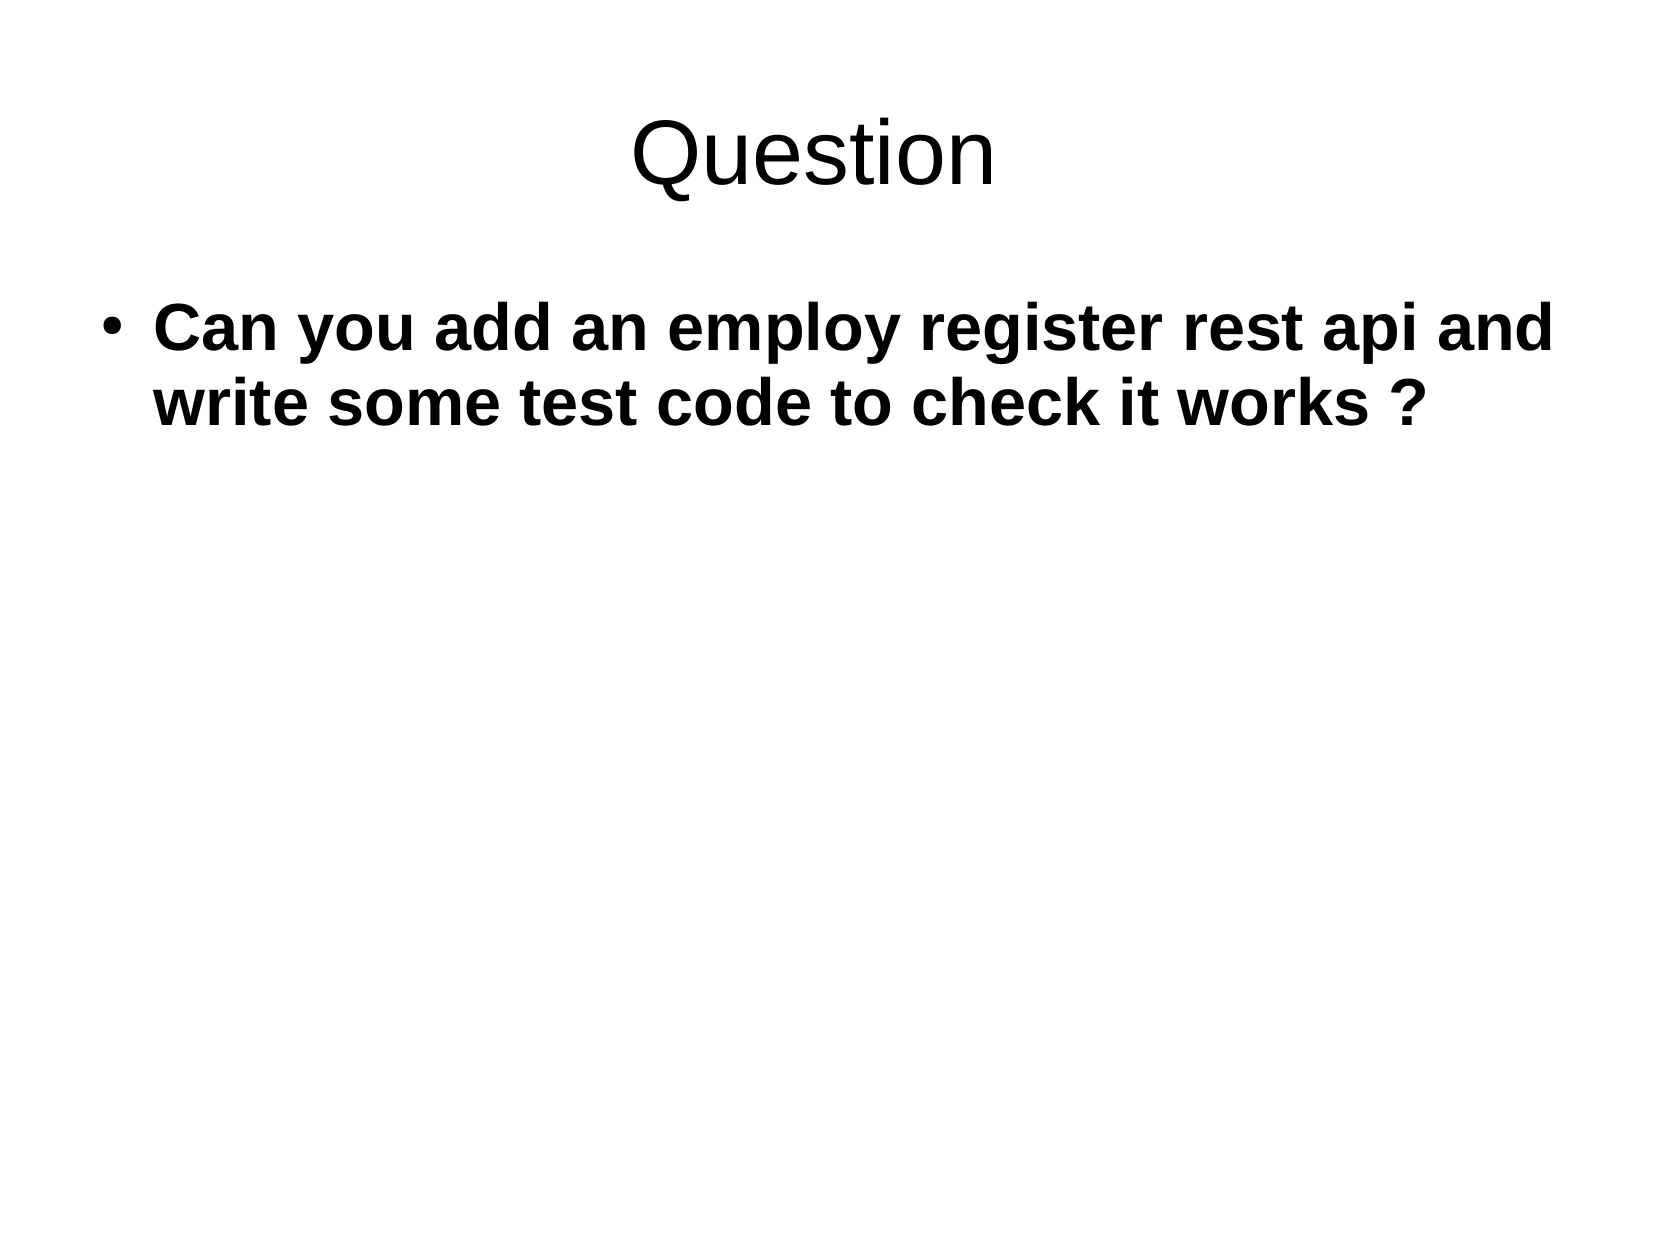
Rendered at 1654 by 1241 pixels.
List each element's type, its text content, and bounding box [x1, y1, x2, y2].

title Question [82, 49, 1571, 257]
list Can you add an employ register rest api and write some test code to check it works ? [82, 290, 1571, 1010]
